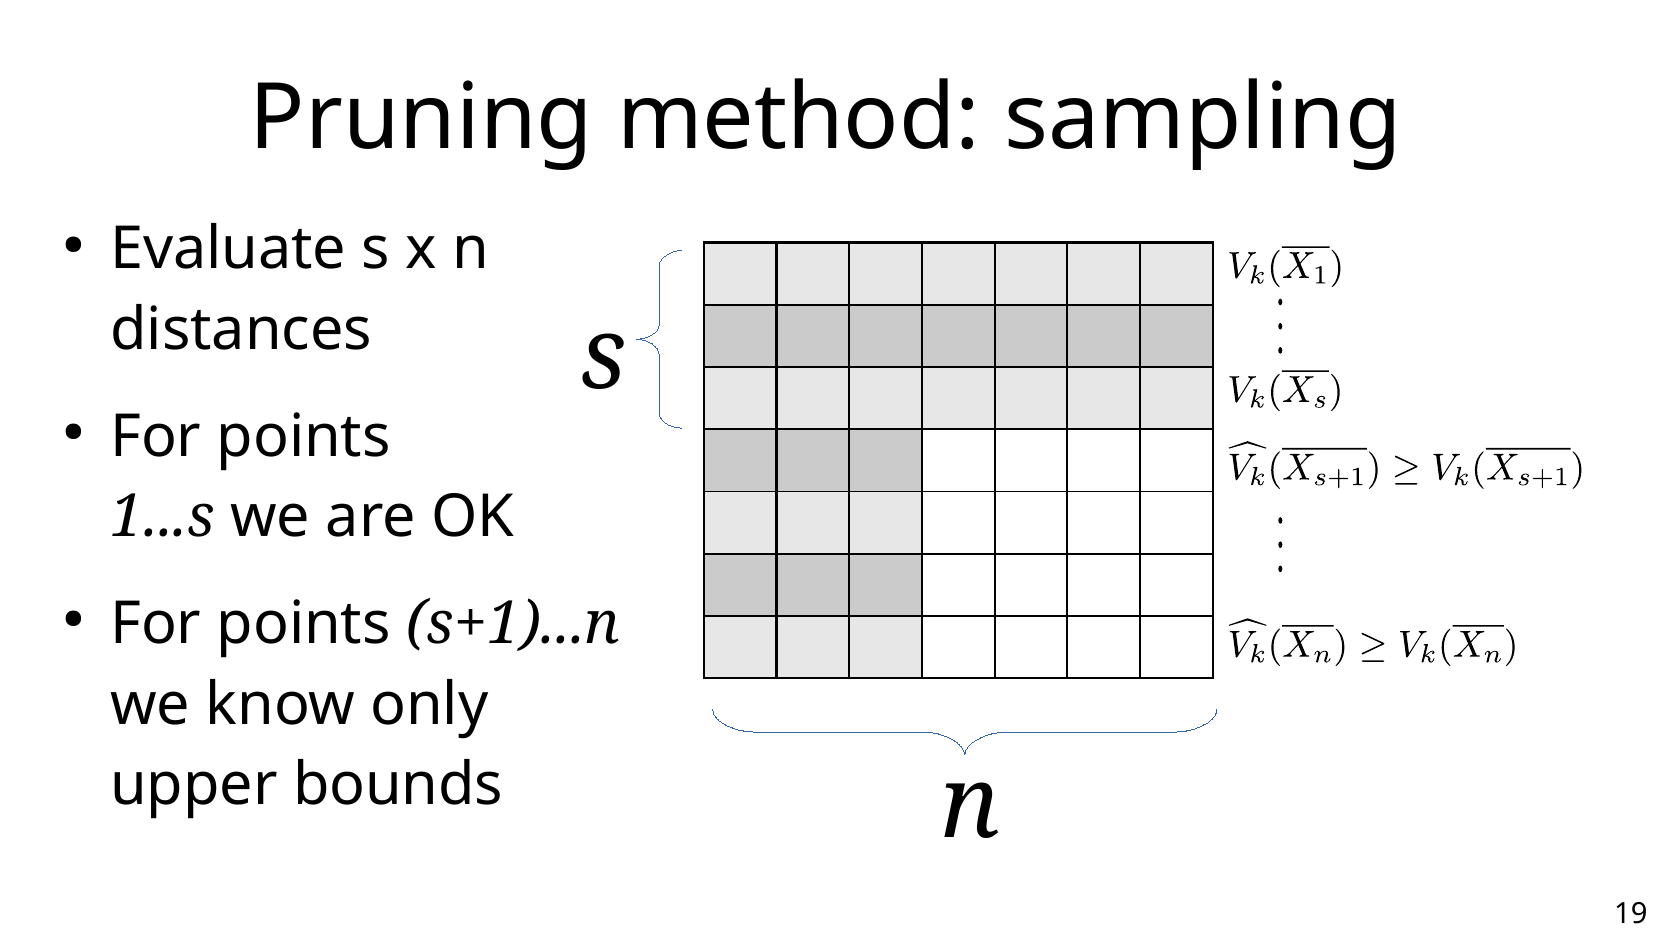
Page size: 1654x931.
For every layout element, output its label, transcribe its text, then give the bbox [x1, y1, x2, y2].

text_box n [925, 723, 1057, 839]
text_box [1227, 246, 1345, 288]
text_box [1227, 618, 1519, 667]
text_box [1275, 517, 1286, 573]
text_box [1227, 441, 1586, 489]
text_box s [566, 274, 695, 389]
title Pruning method: sampling [82, 1, 1571, 226]
text_box [1275, 298, 1286, 354]
text_box [1227, 370, 1344, 412]
list Evaluate s x n distances For points 1...s we are OK For points (s+1)...n we know only upper bounds [47, 205, 628, 906]
picture [695, 236, 1217, 684]
